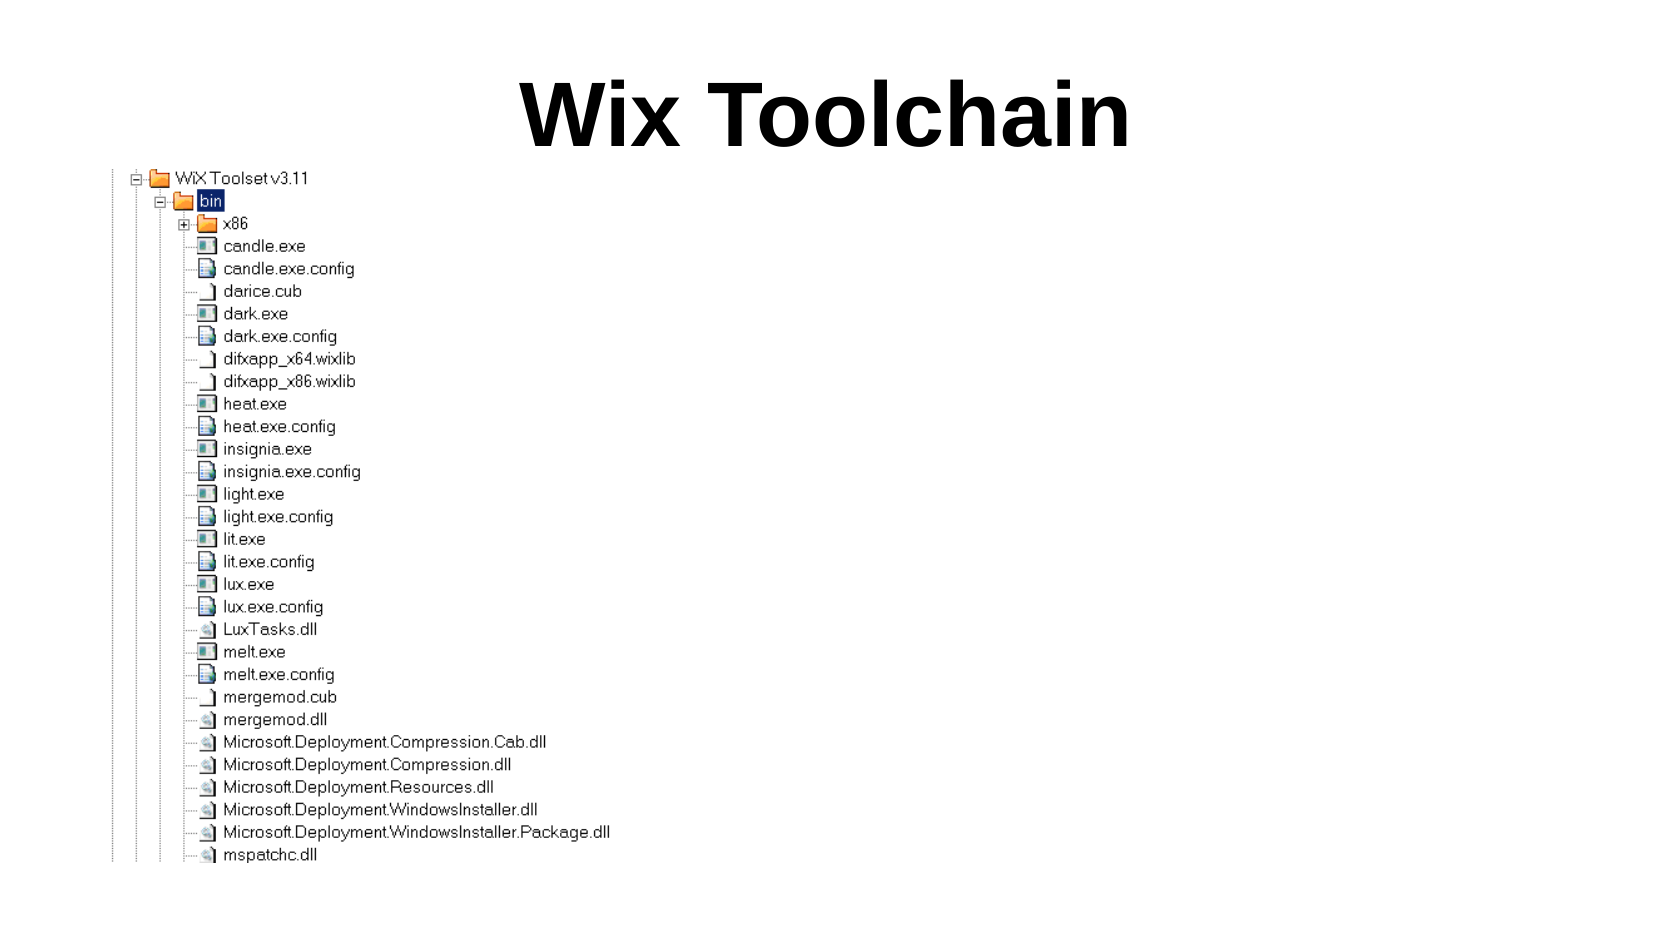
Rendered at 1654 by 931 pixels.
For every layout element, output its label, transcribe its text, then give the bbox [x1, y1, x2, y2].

picture [82, 193, 837, 863]
title Wix Toolchain [82, 37, 1571, 193]
